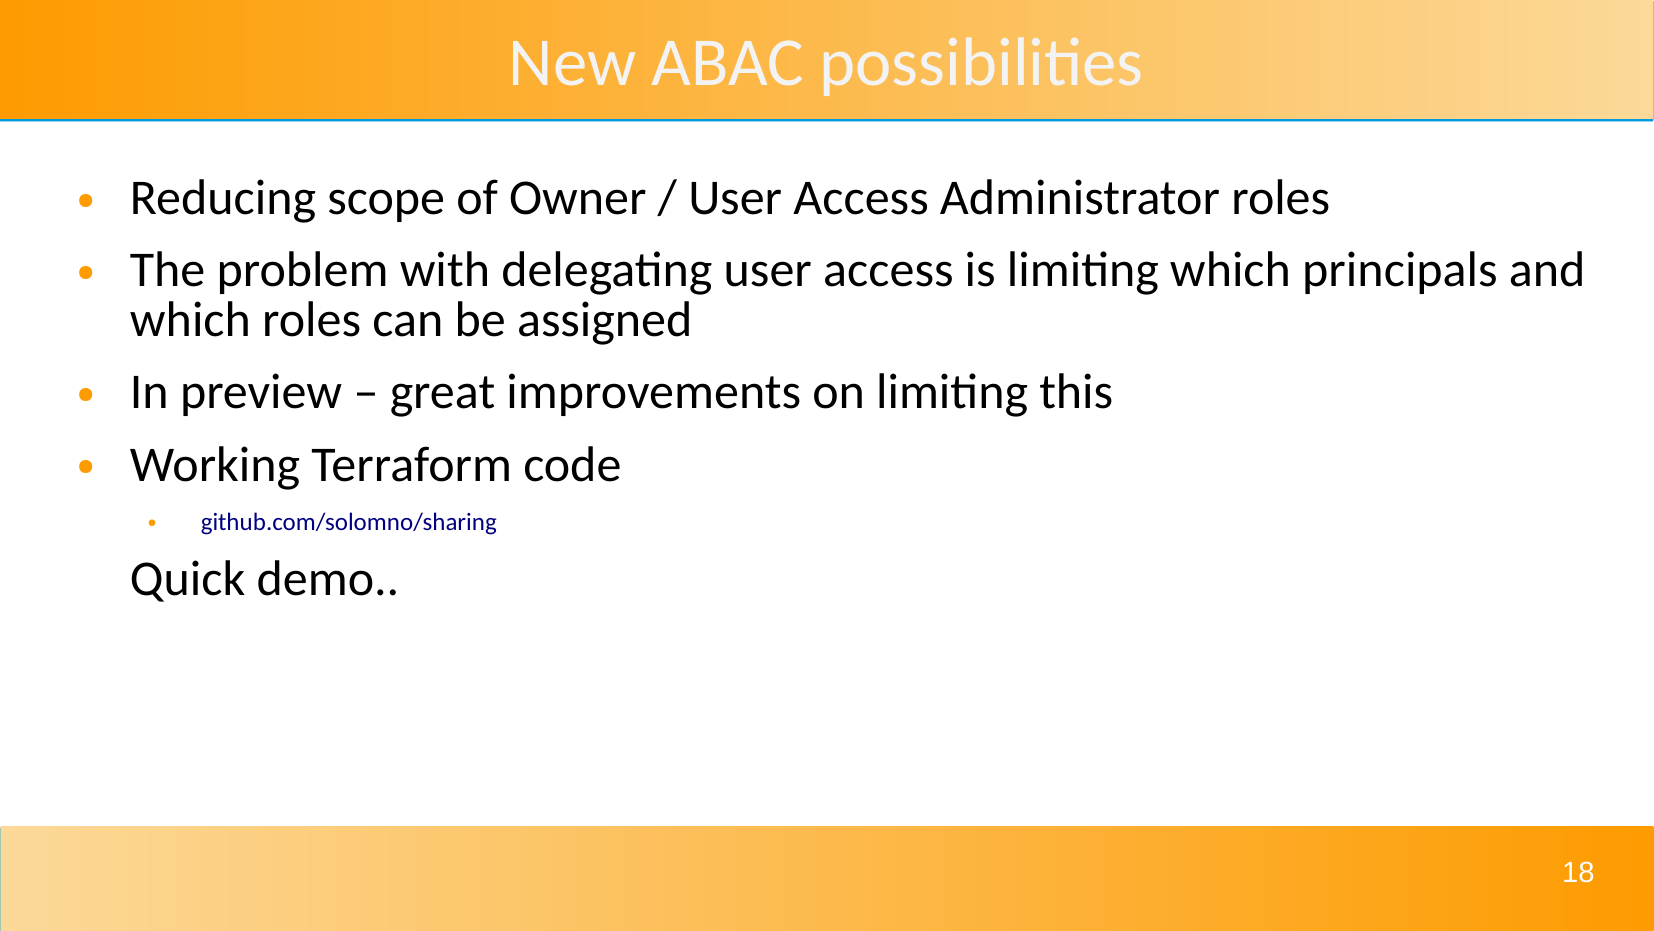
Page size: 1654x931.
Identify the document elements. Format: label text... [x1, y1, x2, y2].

list Reducing scope of Owner / User Access Administrator roles The problem with delegating user access is limiting which principals and which roles can be assigned In preview – great improvements on limiting this Working Terraform code github.com/solomno/sharing Quick demo.. [59, 177, 1595, 768]
title New ABAC possibilities [59, 29, 1595, 108]
